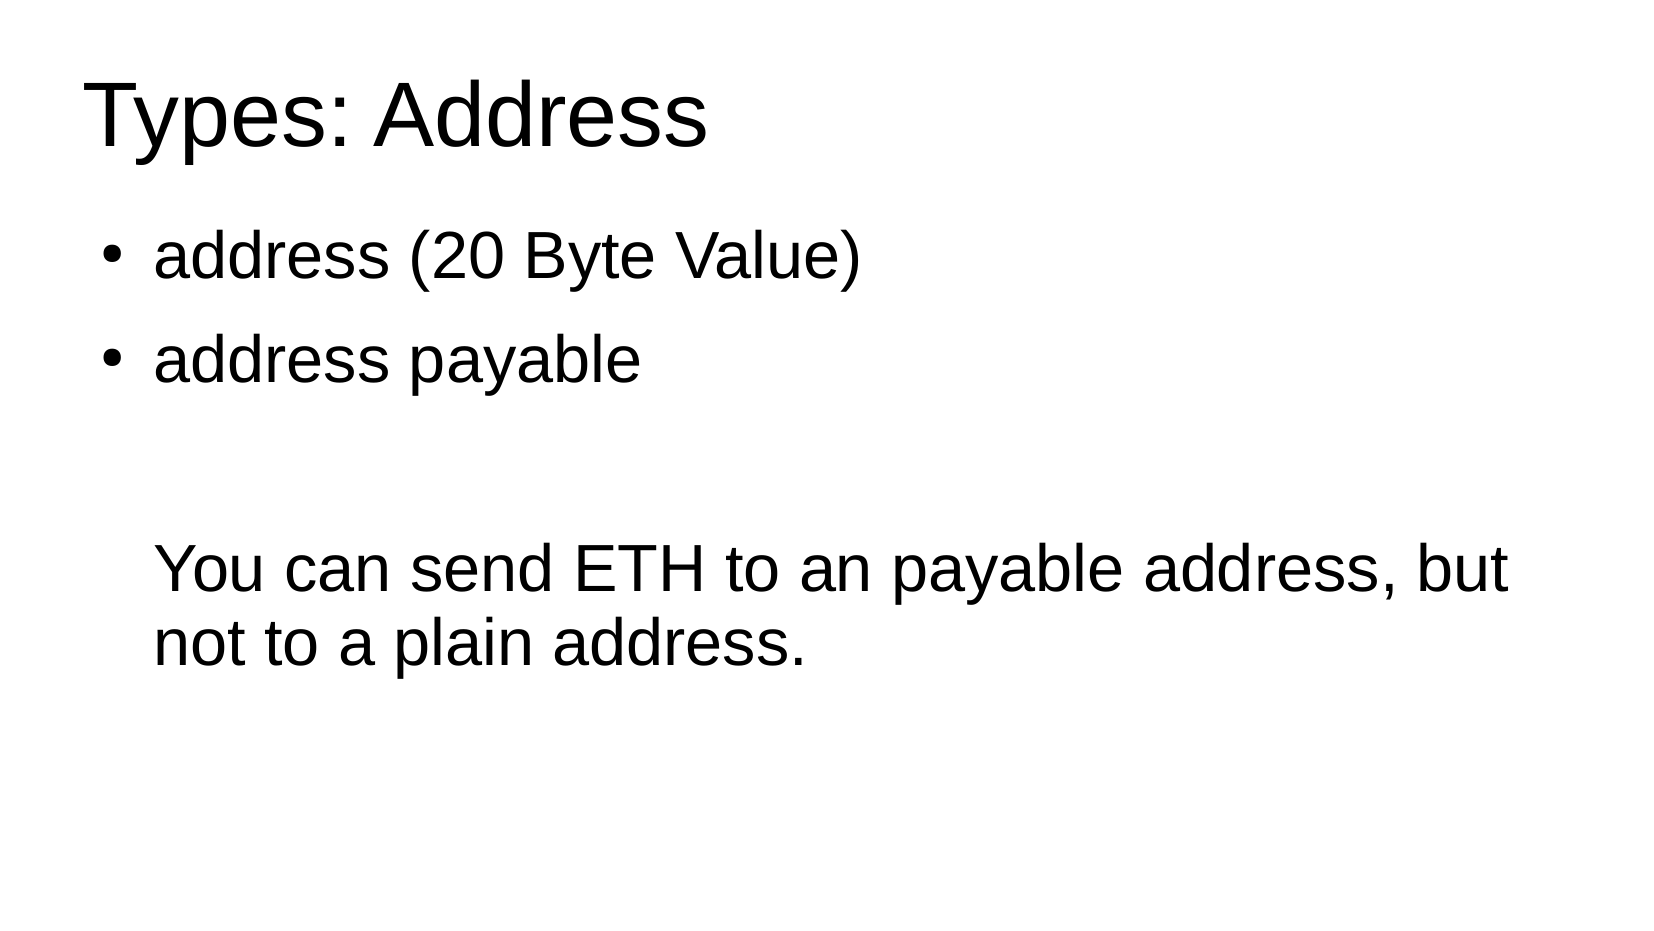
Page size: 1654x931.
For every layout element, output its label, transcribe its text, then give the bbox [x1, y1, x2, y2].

title Types: Address [82, 37, 1571, 193]
list address (20 Byte Value) address payable You can send ETH to an payable address, but not to a plain address. [82, 217, 1571, 758]
